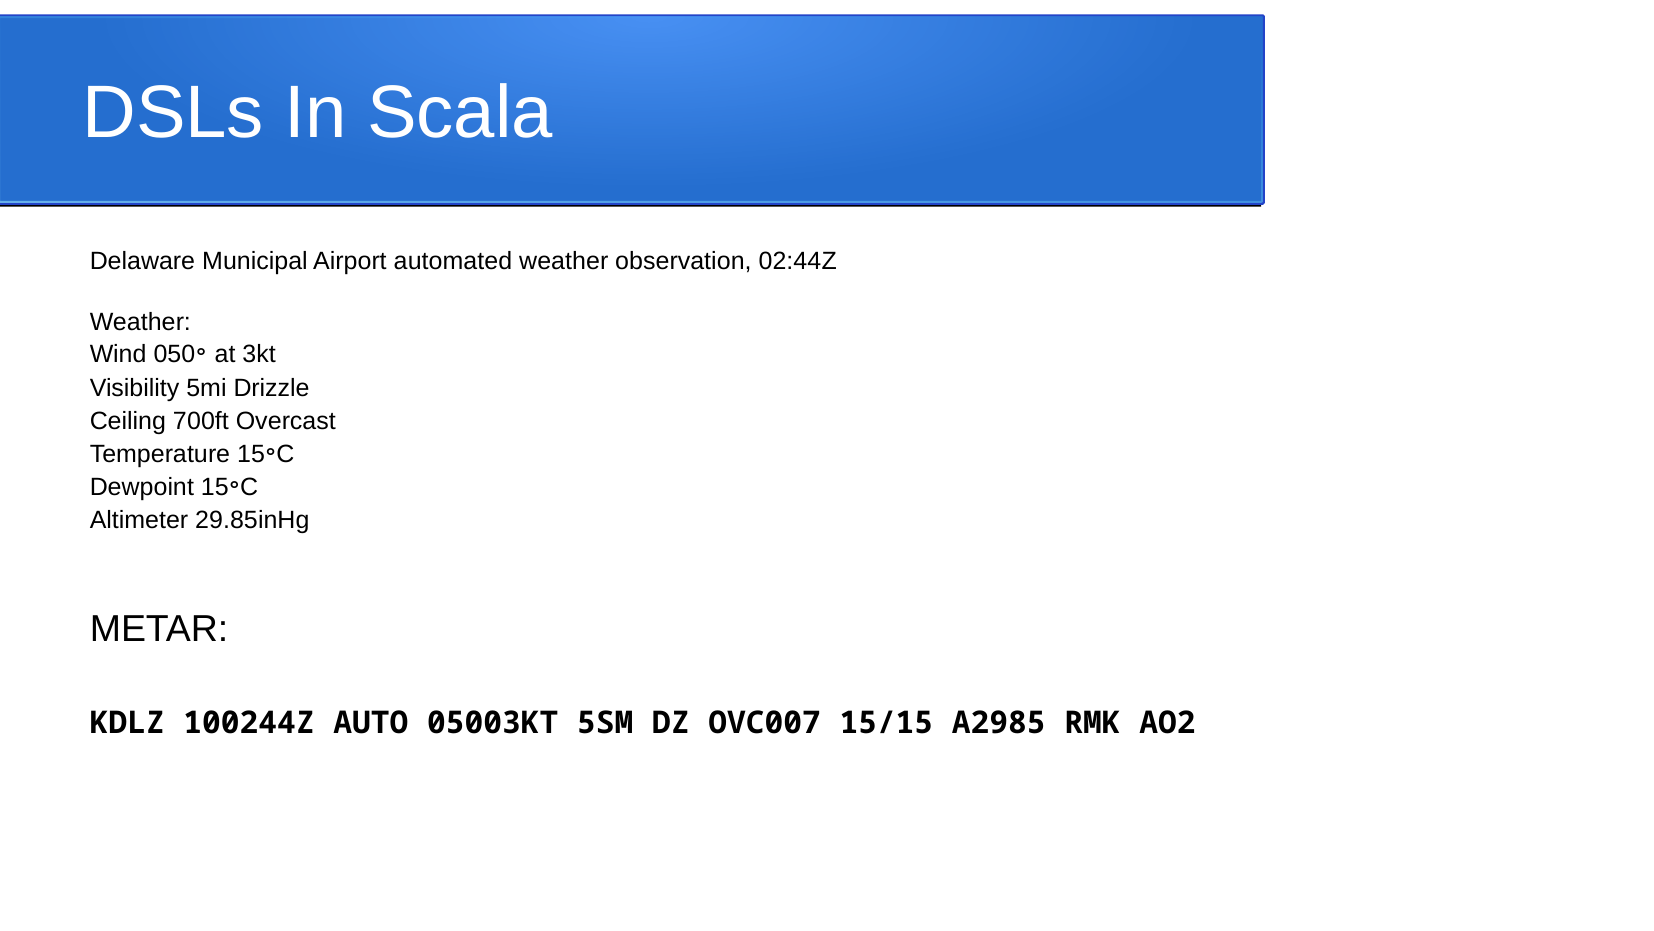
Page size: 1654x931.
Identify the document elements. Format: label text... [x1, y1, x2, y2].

title DSLs In Scala [82, 35, 1235, 189]
text_box METAR: KDLZ 100244Z AUTO 05003KT 5SM DZ OVC007 15/15 A2985 RMK AO2 [75, 600, 1276, 726]
text_box Delaware Municipal Airport automated weather observation, 02:44Z Weather: Wind 050॰ at 3kt Visibility 5mi Drizzle Ceiling 700ft Overcast Temperature 15॰C Dewpoint 15॰C Altimeter 29.85inHg [75, 239, 856, 586]
